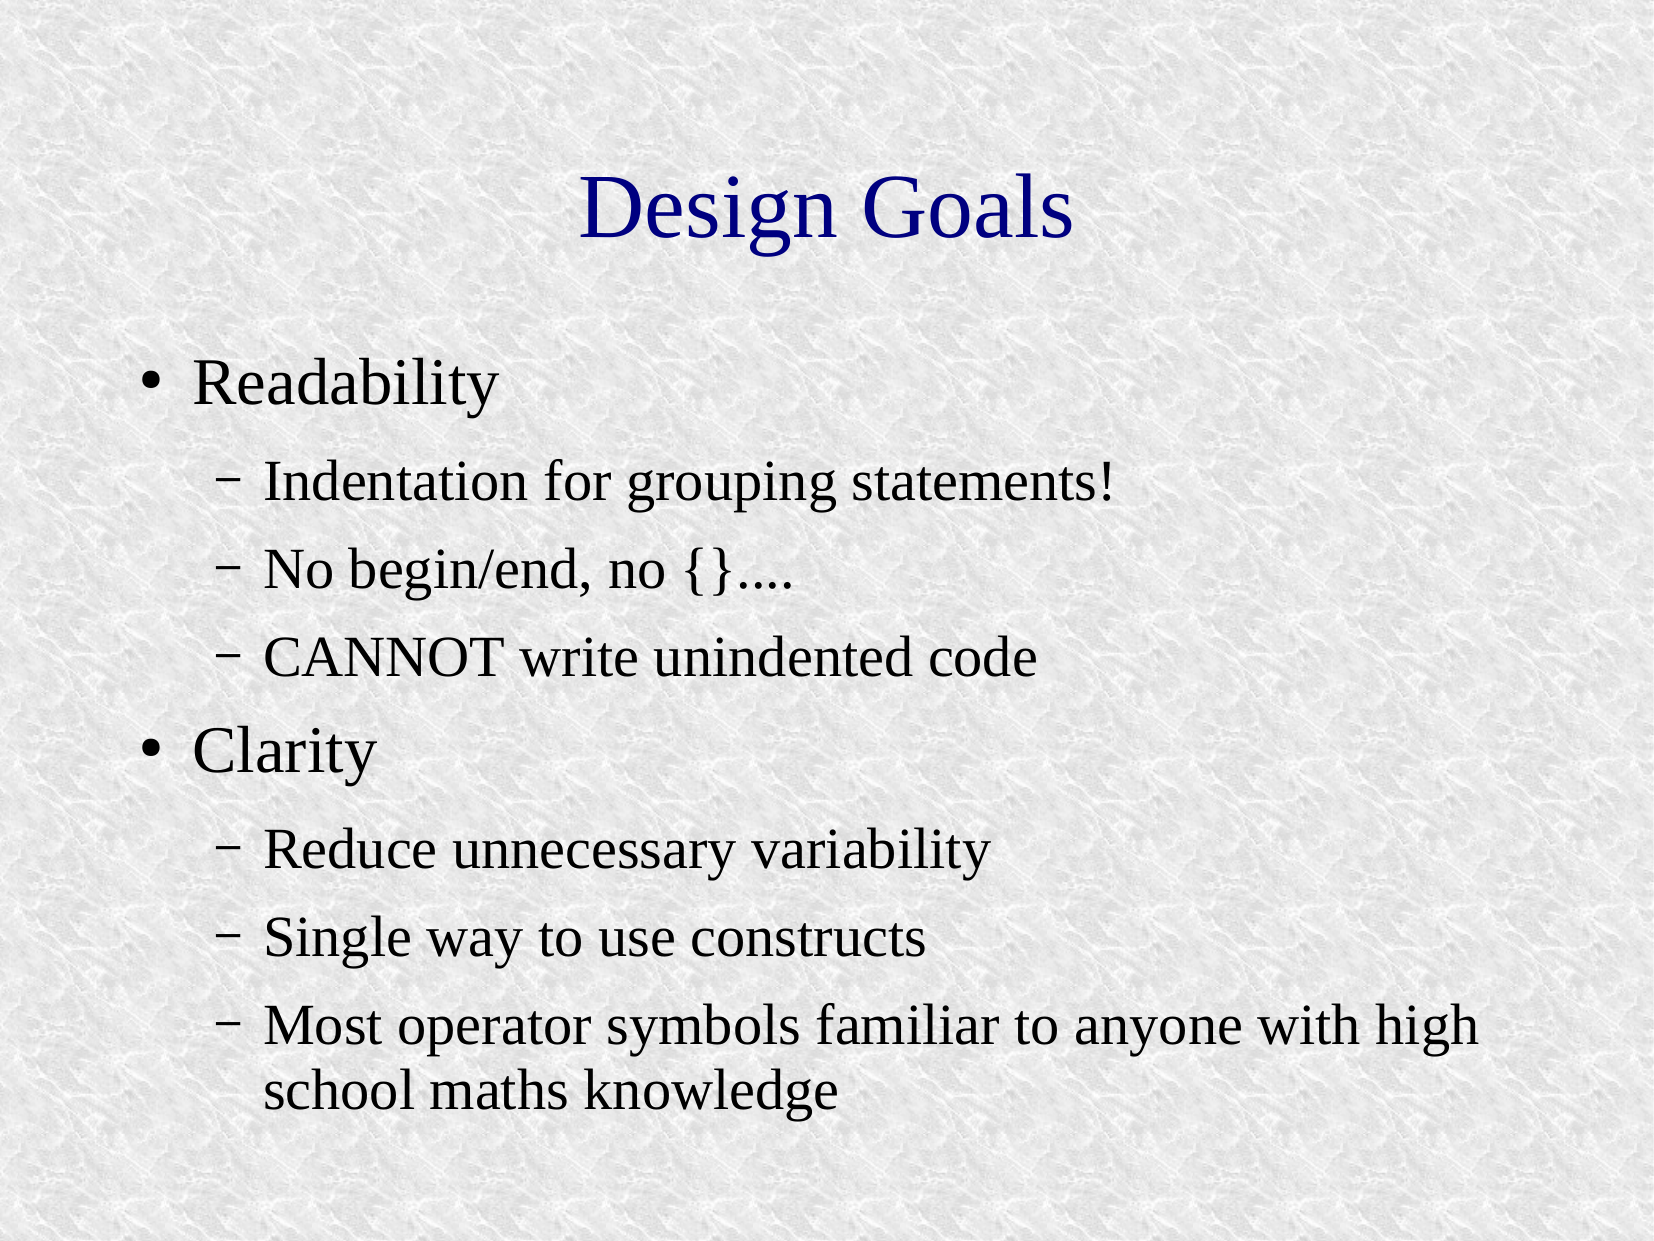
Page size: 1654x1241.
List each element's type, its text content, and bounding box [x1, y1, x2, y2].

list Readability Indentation for grouping statements! No begin/end, no {}.... CANNOT write unindented code Clarity Reduce unnecessary variability Single way to use constructs Most operator symbols familiar to anyone with high school maths knowledge [121, 344, 1534, 1195]
title Design Goals [121, 102, 1534, 311]
picture [0, 0, 1654, 1241]
